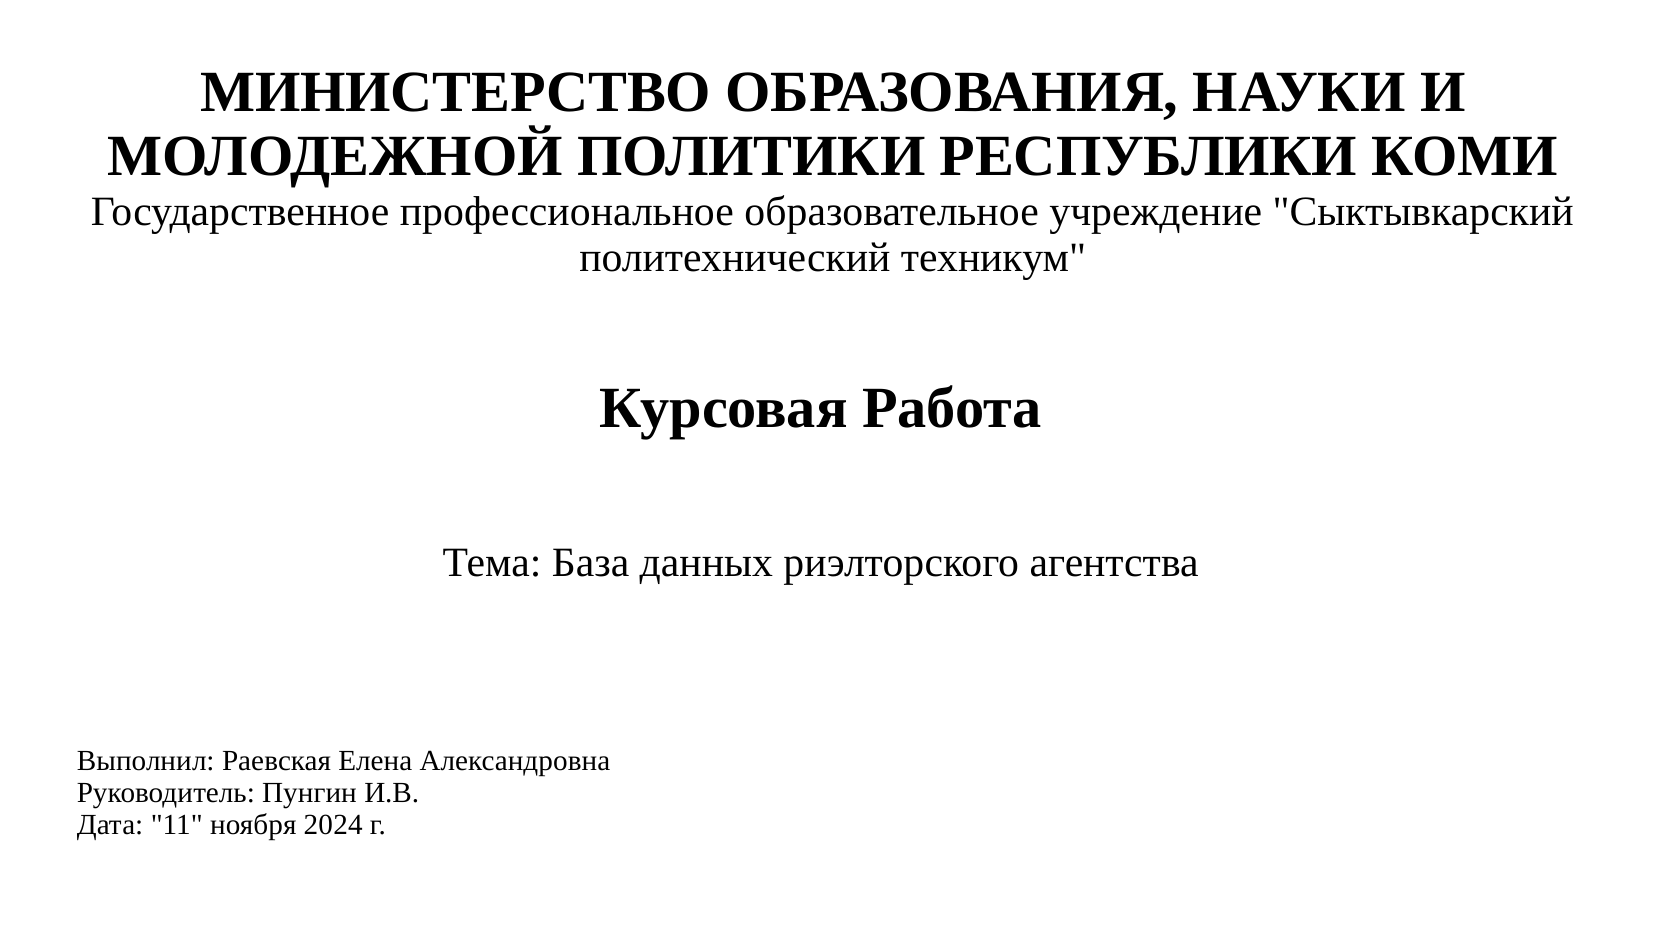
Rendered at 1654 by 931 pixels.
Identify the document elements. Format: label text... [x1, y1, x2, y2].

subtitle Курсовая Работа Тема: База данных риэлторского агентства Выполнил: Раевская Елена Александровна Руководитель: Пунгин И.В. Дата: "11" ноября 2024 г. [76, 375, 1565, 916]
title МИНИСТЕРСТВО ОБРАЗОВАНИЯ, НАУКИ И МОЛОДЕЖНОЙ ПОЛИТИКИ РЕСПУБЛИКИ КОМИ Государственное профессиональное образовательное учреждение "Сыктывкарский политехнический техникум" [88, 59, 1577, 281]
